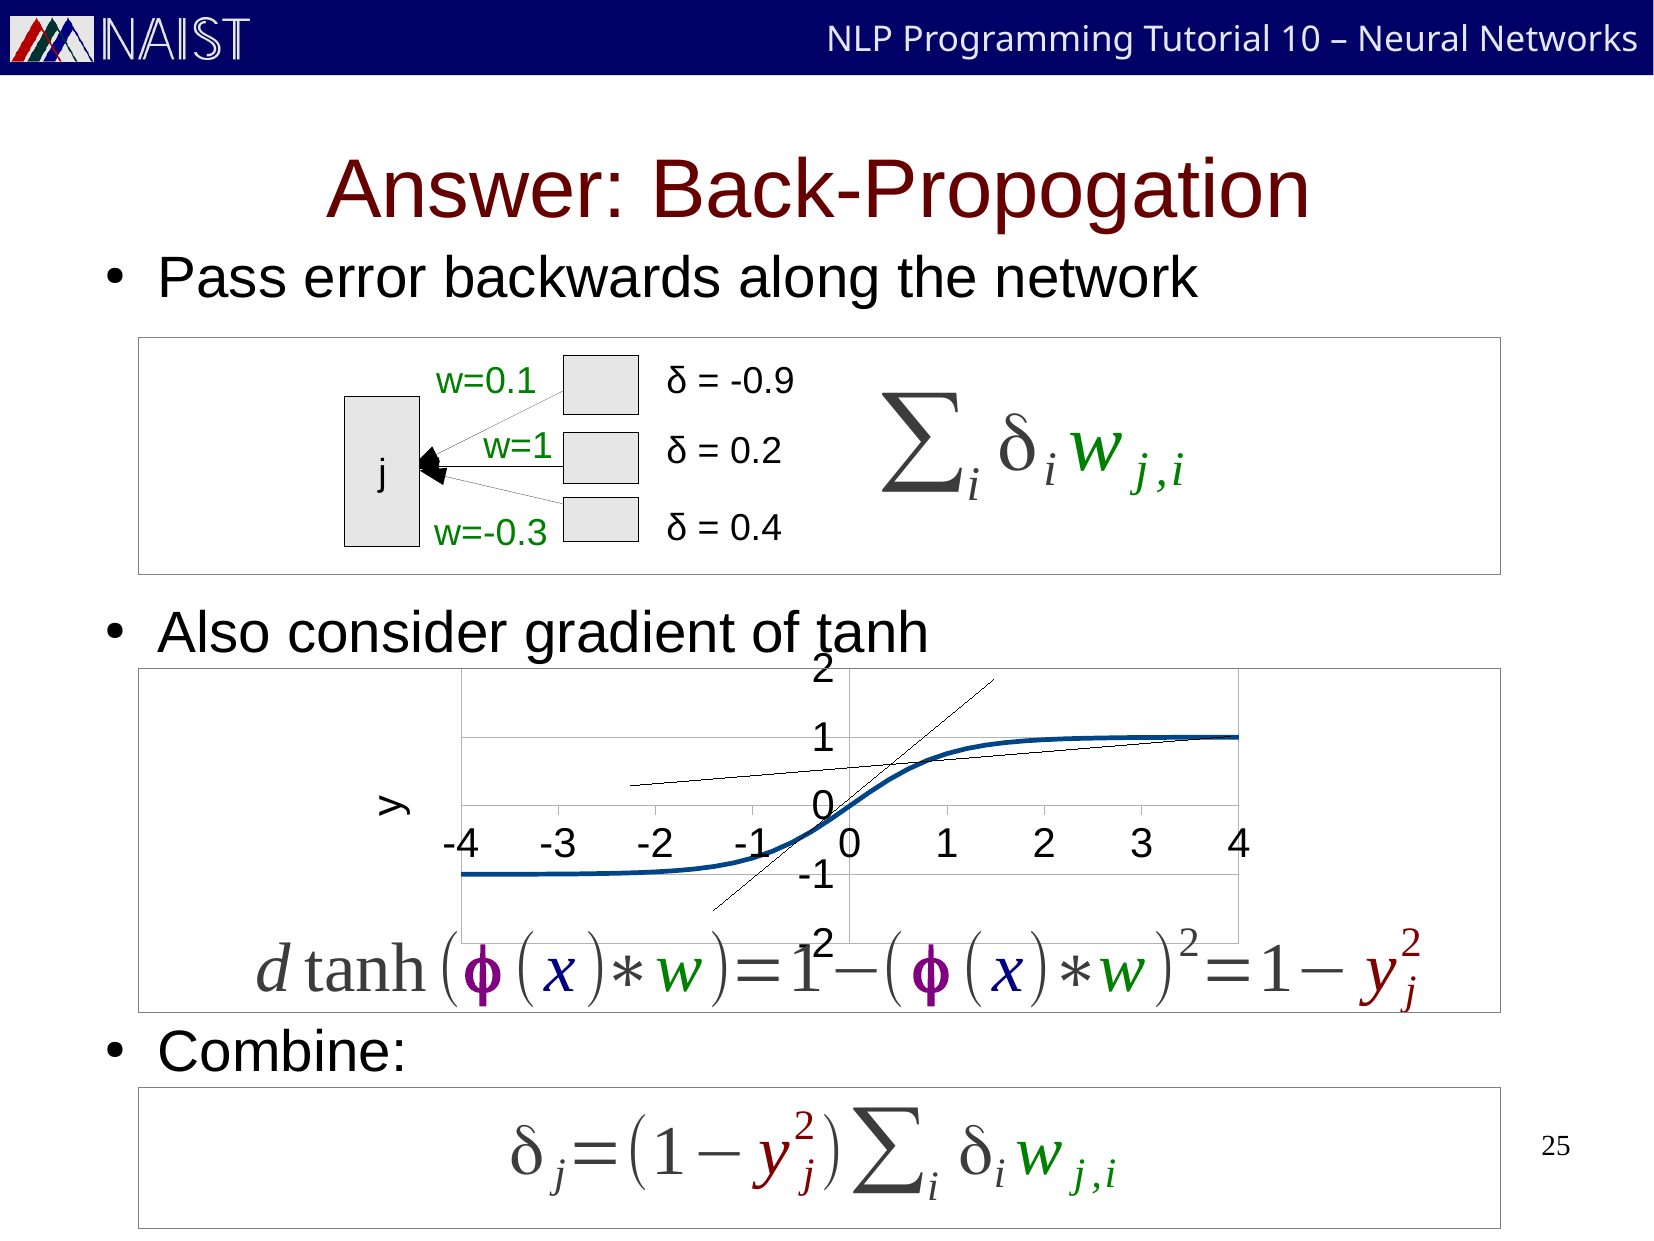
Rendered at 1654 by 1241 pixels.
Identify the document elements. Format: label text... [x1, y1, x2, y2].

list Pass error backwards along the network Also consider gradient of tanh Combine: [86, 244, 1576, 1085]
text_box [563, 432, 639, 484]
text_box w=0.1 [421, 351, 552, 409]
picture [10, 16, 94, 62]
text_box w=-0.3 [419, 503, 563, 561]
chart [854, 383, 1206, 512]
text_box δ = 0.4 [651, 499, 798, 557]
title Answer: Back-Propogation [75, 92, 1564, 285]
text_box [563, 355, 639, 415]
chart [238, 916, 1439, 1012]
text_box δ = 0.2 [651, 422, 798, 480]
text_box j [344, 396, 420, 547]
text_box δ = -0.9 [651, 351, 810, 409]
text_box [563, 497, 639, 542]
chart [492, 1099, 1136, 1211]
text_box w=1 [468, 416, 569, 474]
picture [102, 17, 251, 60]
